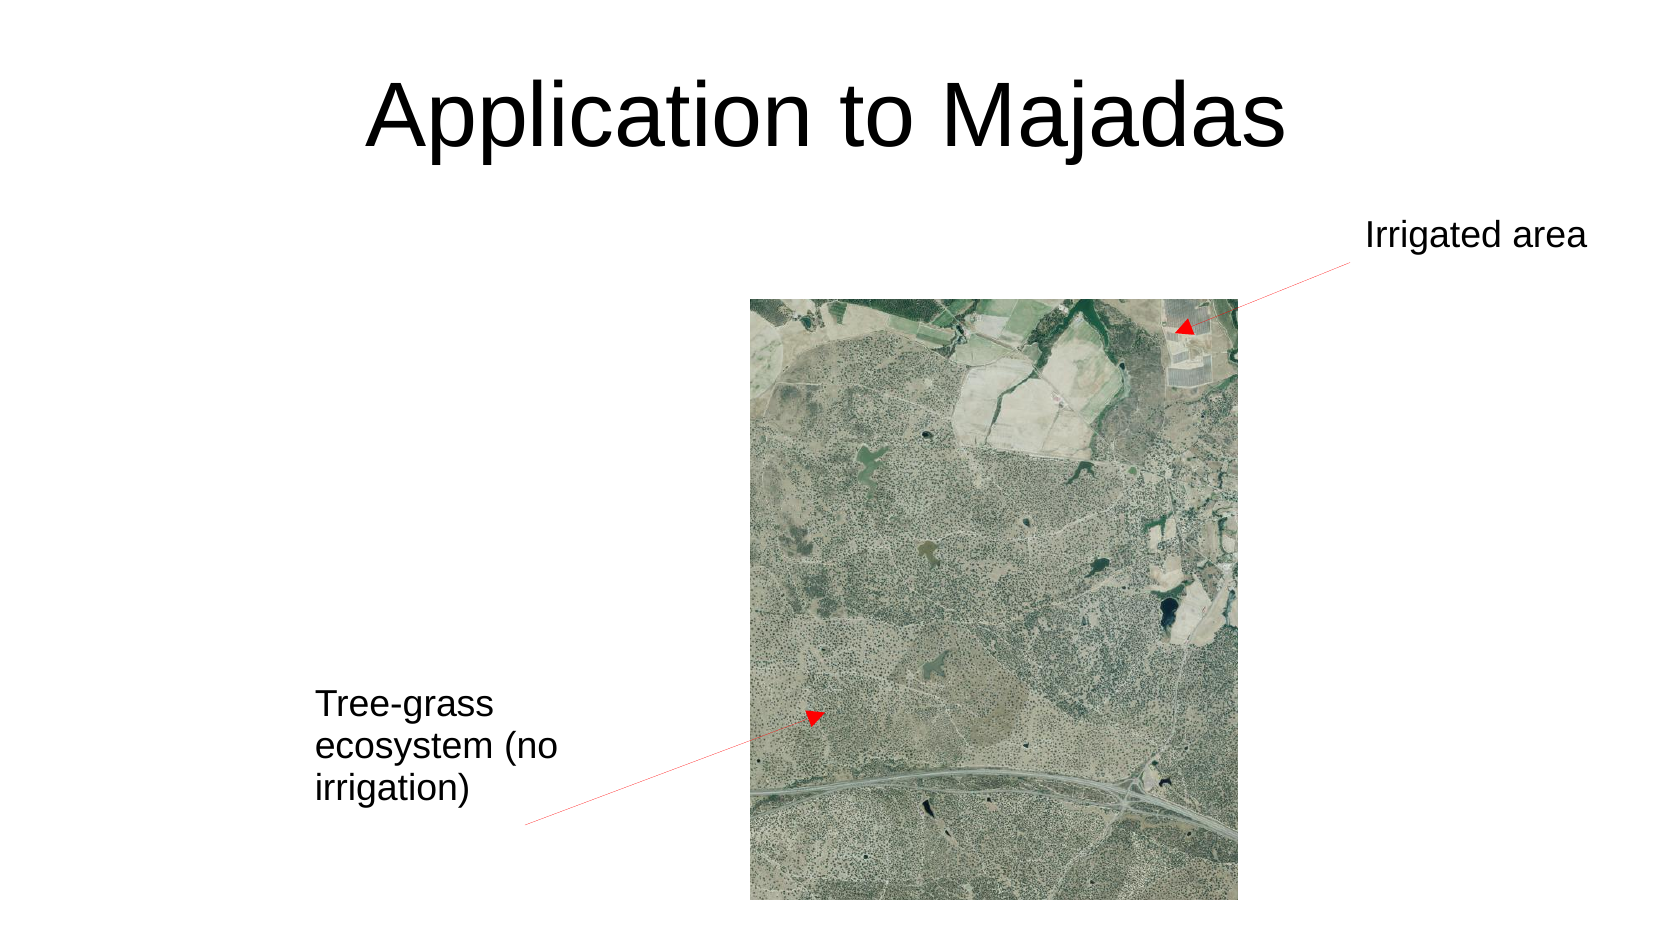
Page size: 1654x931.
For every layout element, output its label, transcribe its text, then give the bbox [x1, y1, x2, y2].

picture [750, 299, 1238, 901]
text_box Irrigated area [1350, 205, 1654, 263]
text_box Tree-grass ecosystem (no irrigation) [300, 675, 664, 816]
title Application to Majadas [82, 37, 1571, 193]
